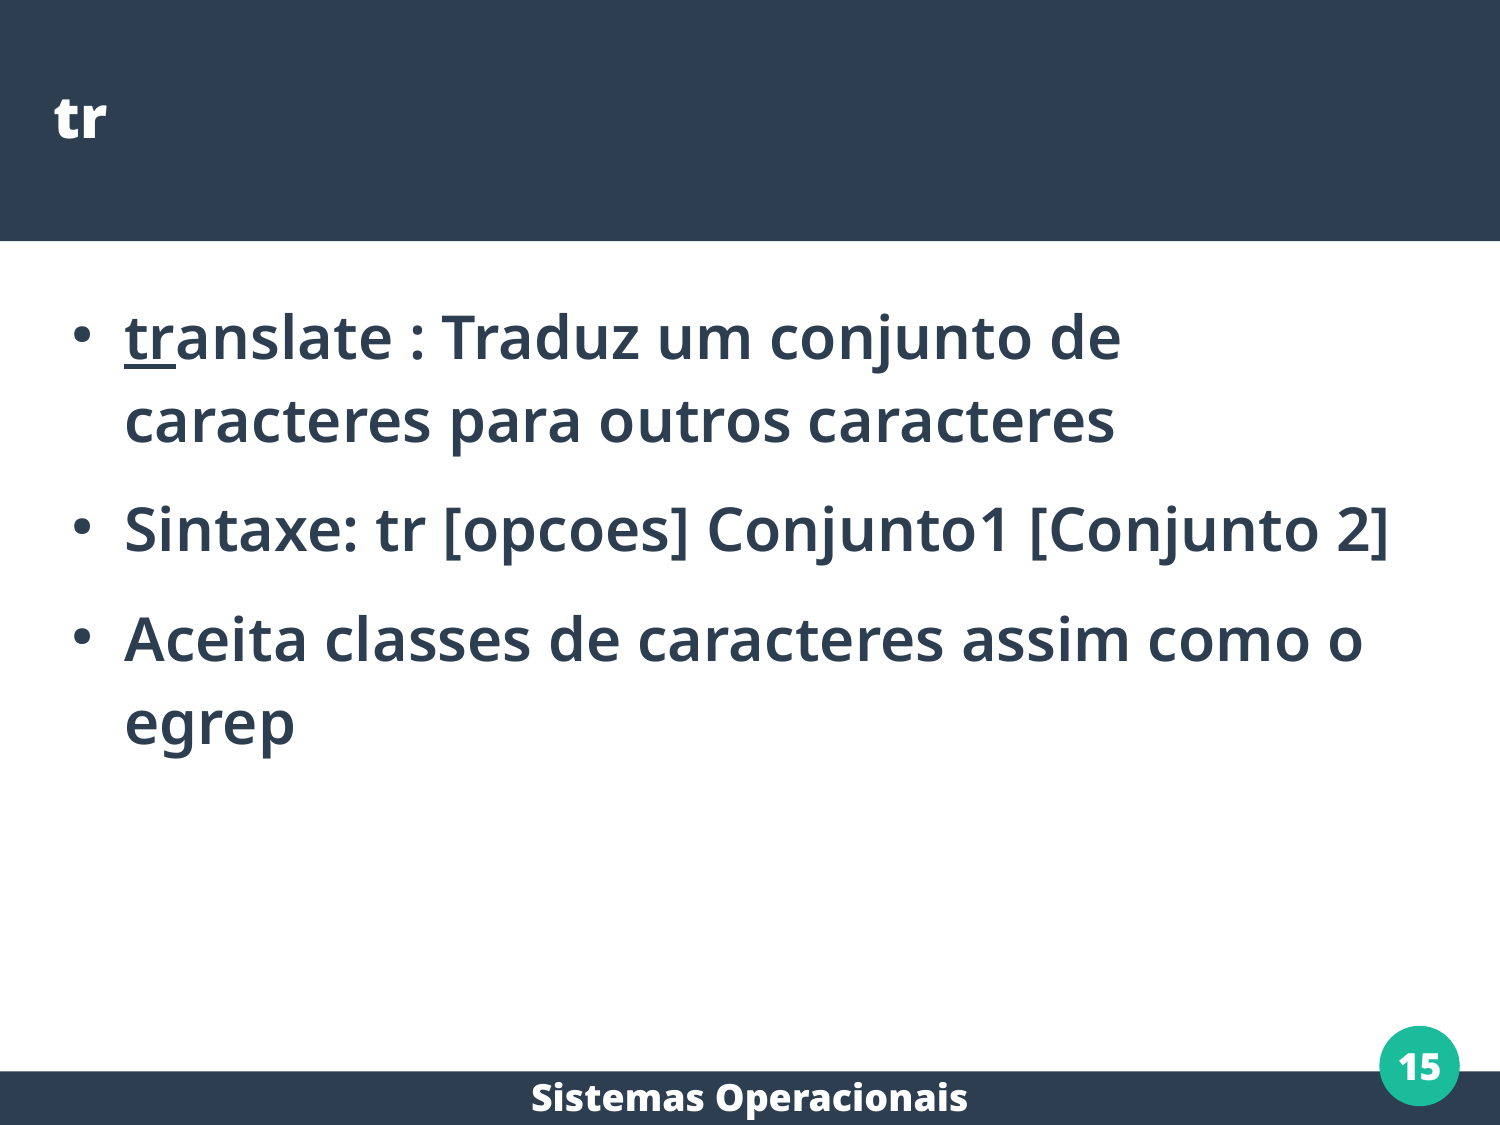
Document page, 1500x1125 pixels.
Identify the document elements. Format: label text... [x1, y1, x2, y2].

list translate : Traduz um conjunto de caracteres para outros caracteres Sintaxe: tr [opcoes] Conjunto1 [Conjunto 2] Aceita classes de caracteres assim como o egrep [53, 294, 1447, 1045]
title tr [53, 44, 1447, 188]
